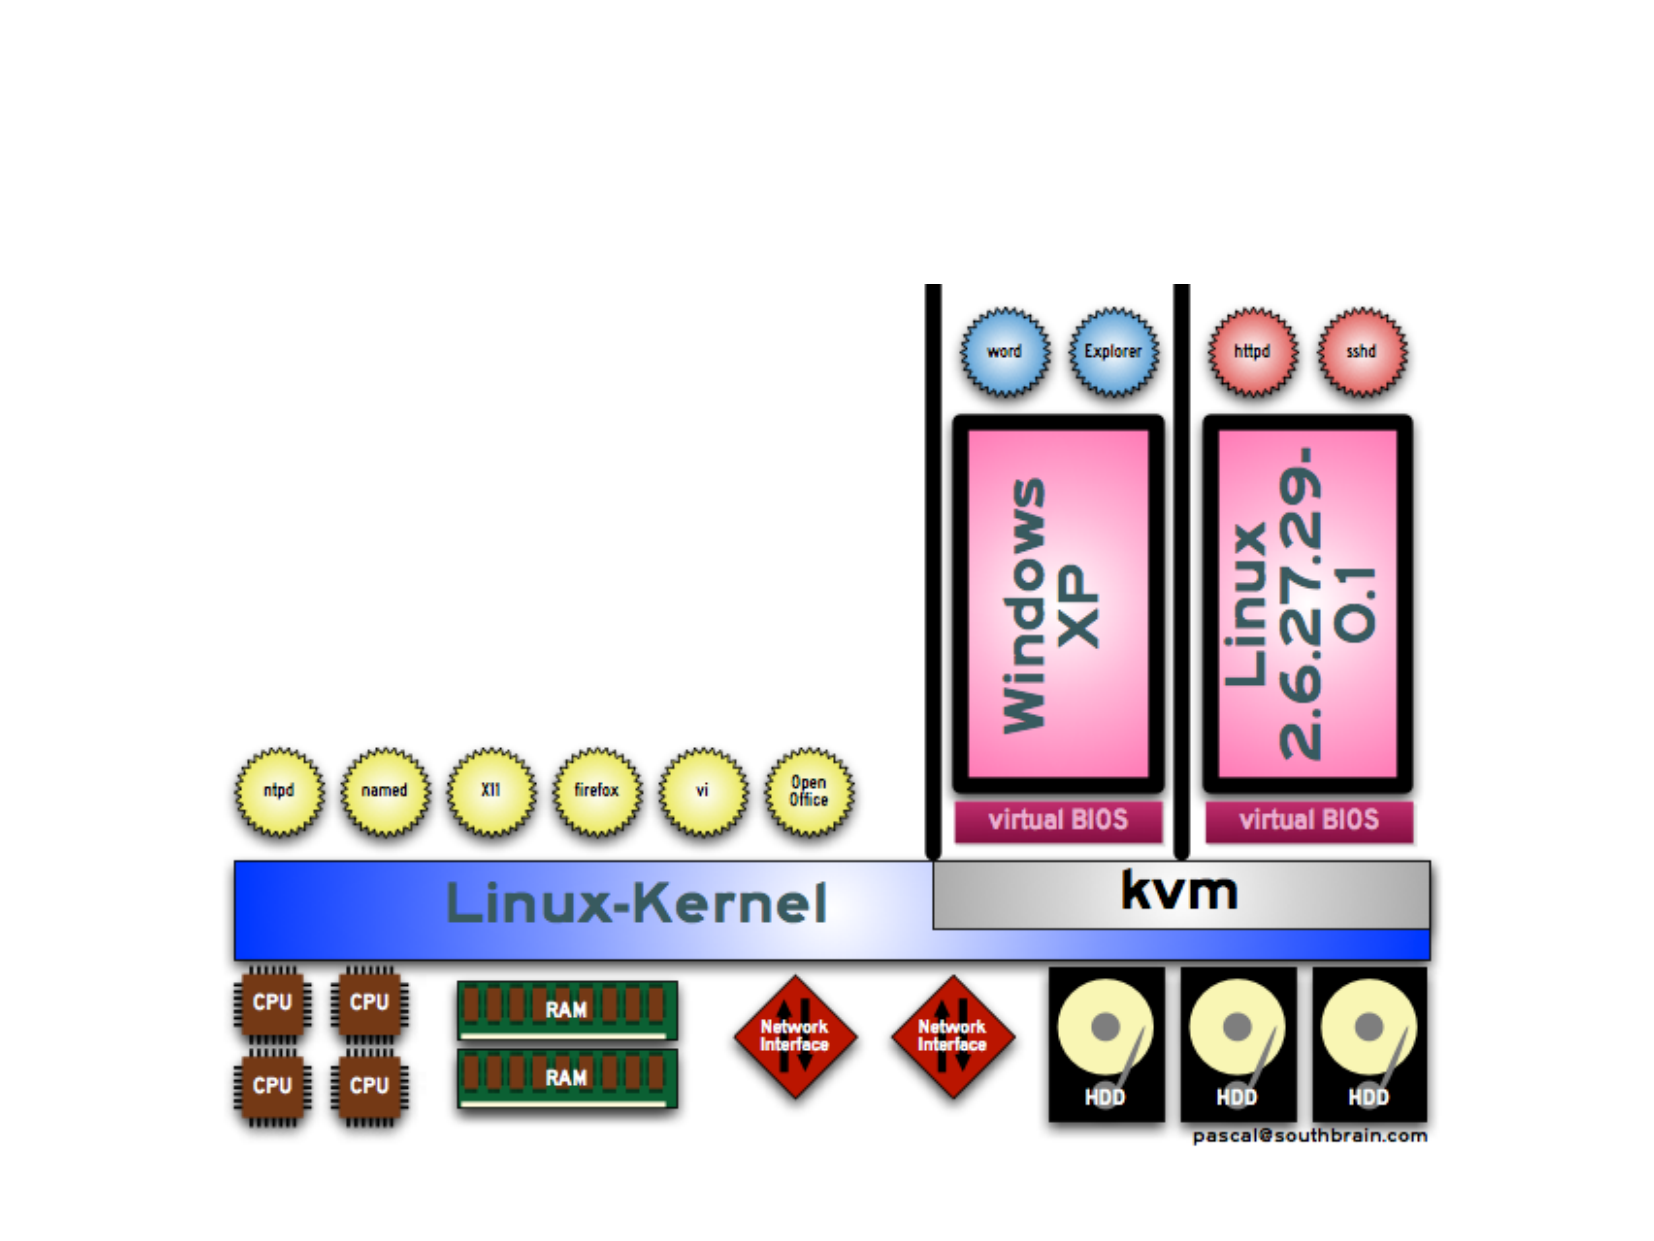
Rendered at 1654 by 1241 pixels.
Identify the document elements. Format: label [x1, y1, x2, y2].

picture [180, 284, 1482, 1150]
